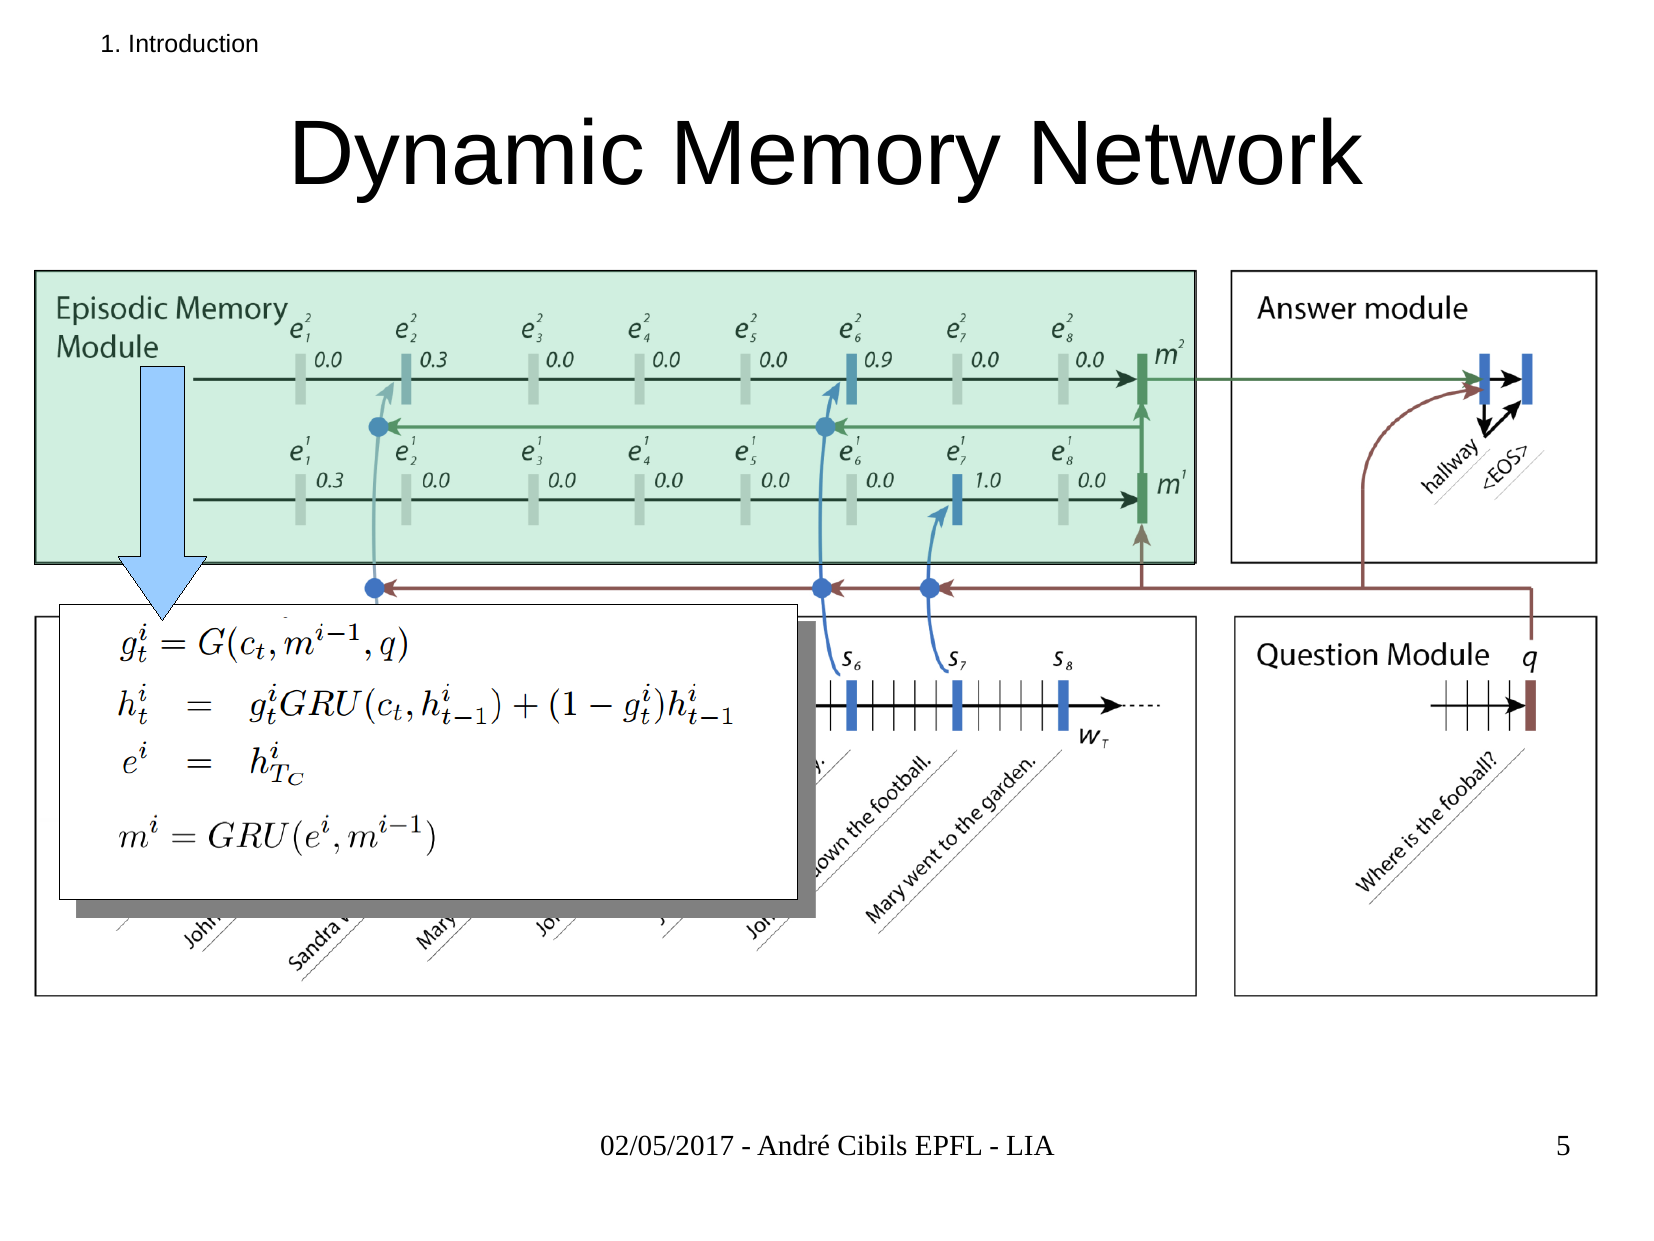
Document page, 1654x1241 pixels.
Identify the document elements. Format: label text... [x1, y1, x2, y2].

picture [29, 265, 1603, 1004]
title Dynamic Memory Network [82, 49, 1571, 257]
text_box [34, 270, 1195, 900]
list 1. Introduction [29, 29, 945, 58]
